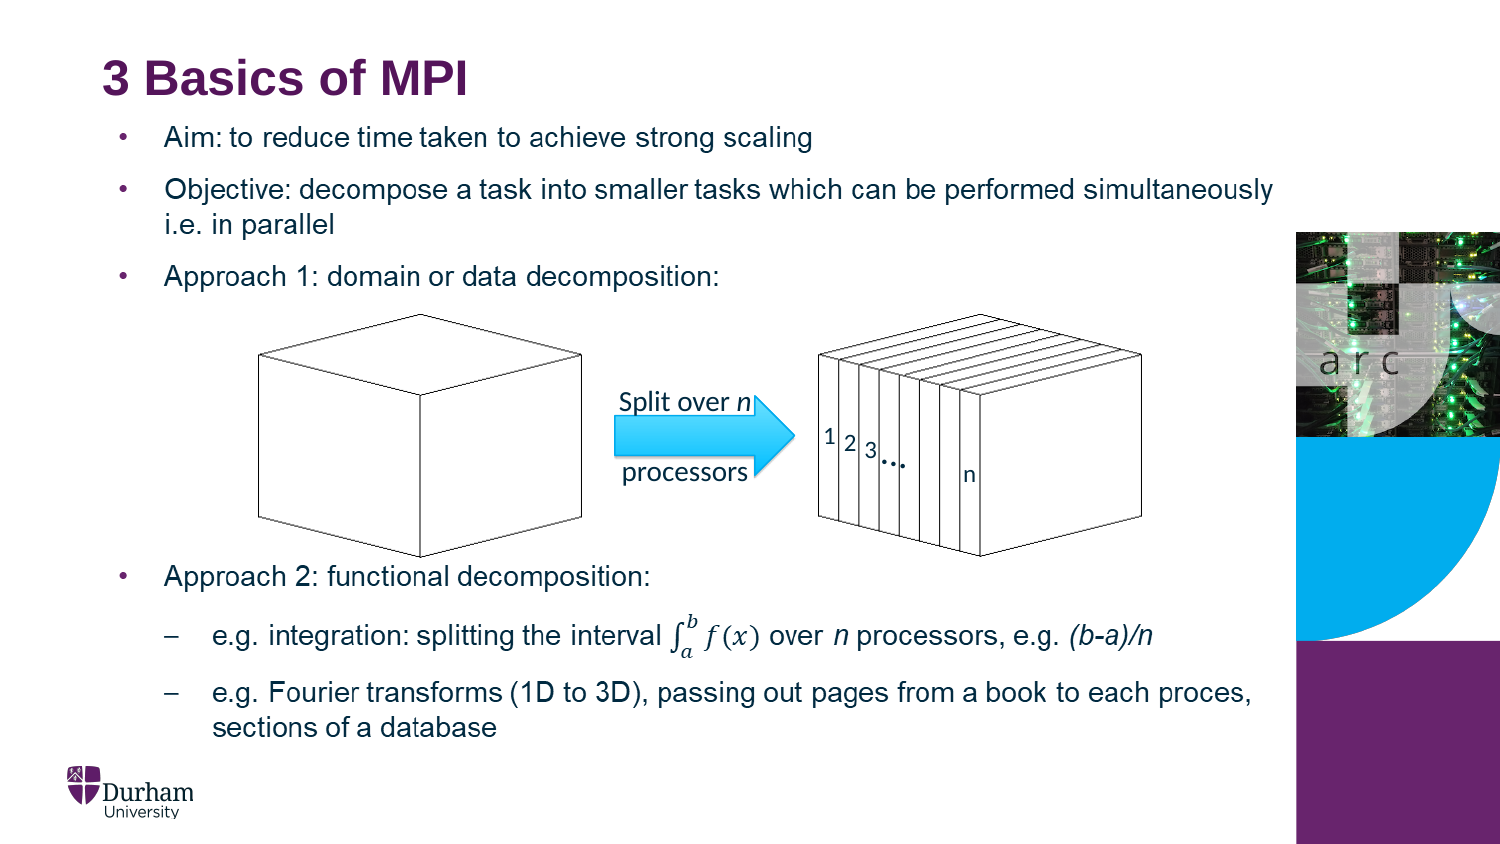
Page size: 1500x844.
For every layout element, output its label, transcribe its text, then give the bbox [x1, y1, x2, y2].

picture [818, 313, 1143, 557]
text_box 3 [849, 426, 873, 472]
picture [67, 766, 193, 819]
text_box [1296, 640, 1500, 844]
text_box [768, 408, 795, 463]
text_box n [948, 450, 992, 496]
picture [258, 313, 583, 558]
picture [1296, 232, 1500, 436]
text_box 1 [808, 412, 852, 458]
text_box 2 [828, 418, 872, 464]
text_box Split over n processors [602, 374, 768, 495]
list [101, 109, 1297, 762]
text_box … [862, 415, 931, 487]
picture [1332, 467, 1500, 640]
title 3 Basics of MPI [101, 45, 1399, 187]
